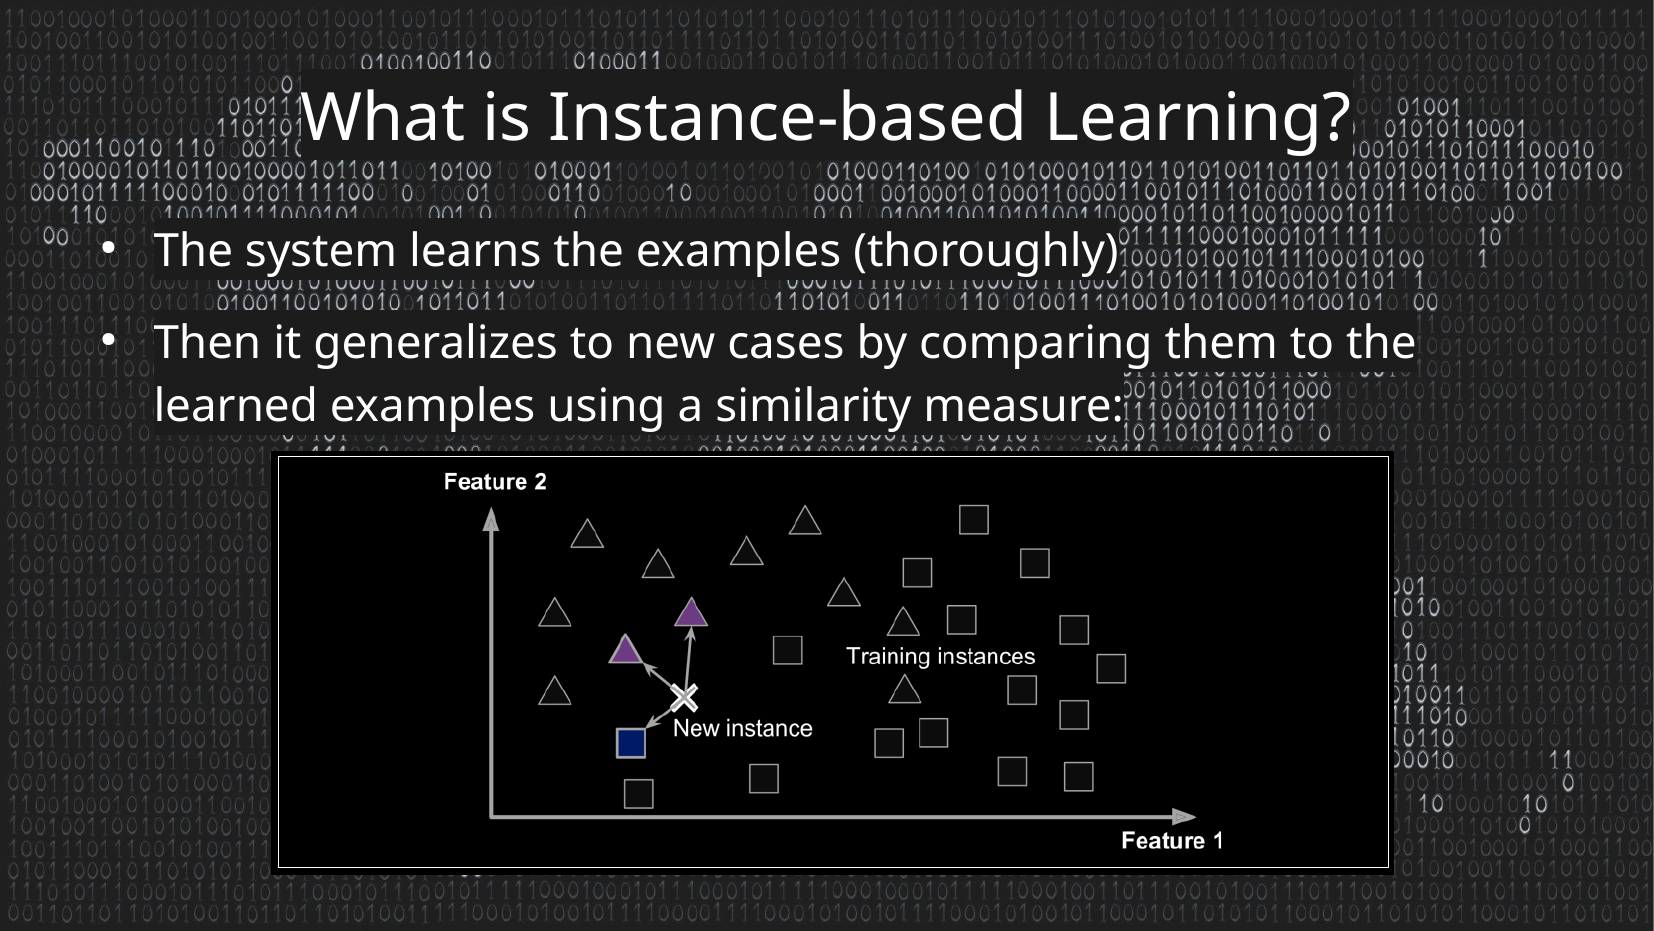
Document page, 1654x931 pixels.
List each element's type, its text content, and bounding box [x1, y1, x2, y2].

picture [0, 0, 1654, 931]
list The system learns the examples (thoroughly) Then it generalizes to new cases by comparing them to the learned examples using a similarity measure: [82, 217, 1571, 758]
title What is Instance-based Learning? [82, 37, 1571, 193]
